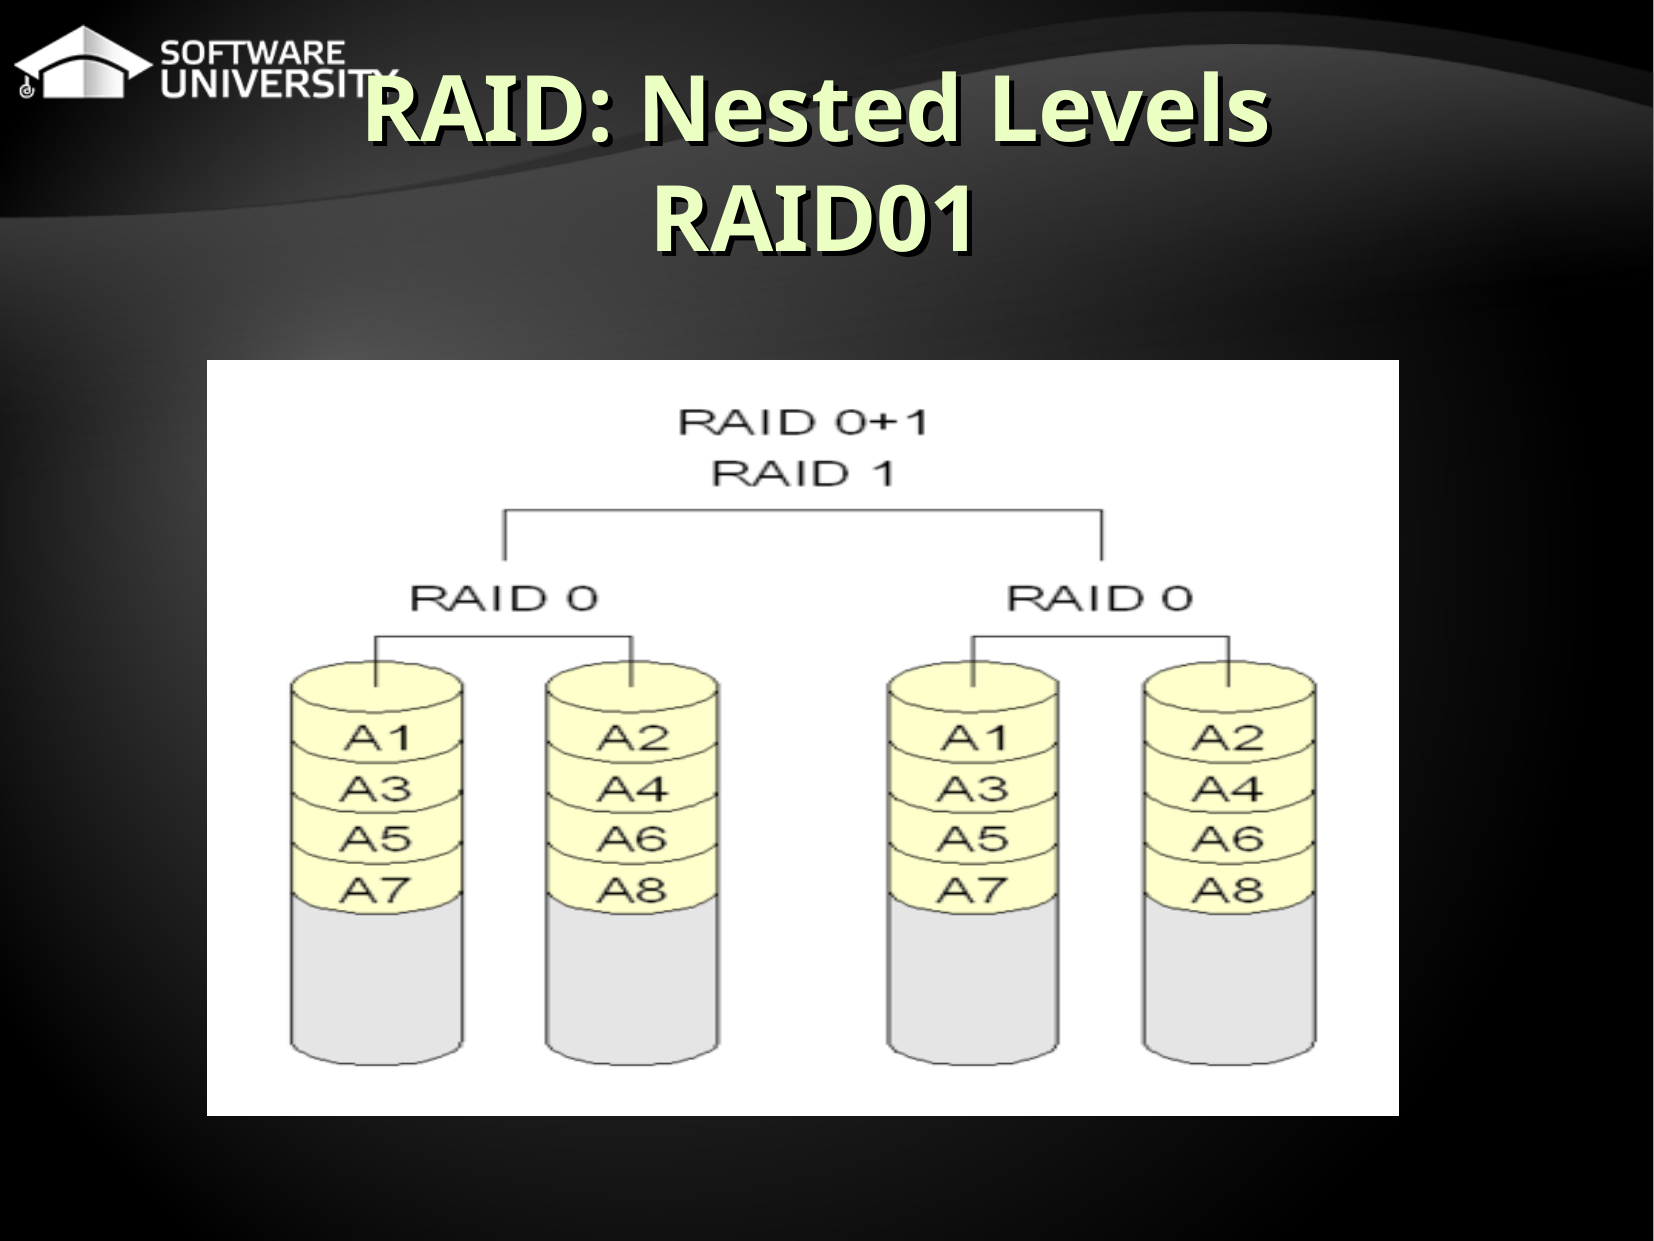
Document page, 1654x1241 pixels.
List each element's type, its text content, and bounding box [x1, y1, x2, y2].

picture [0, 0, 1654, 1241]
title RAID: Nested Levels RAID01 [71, 50, 1560, 271]
